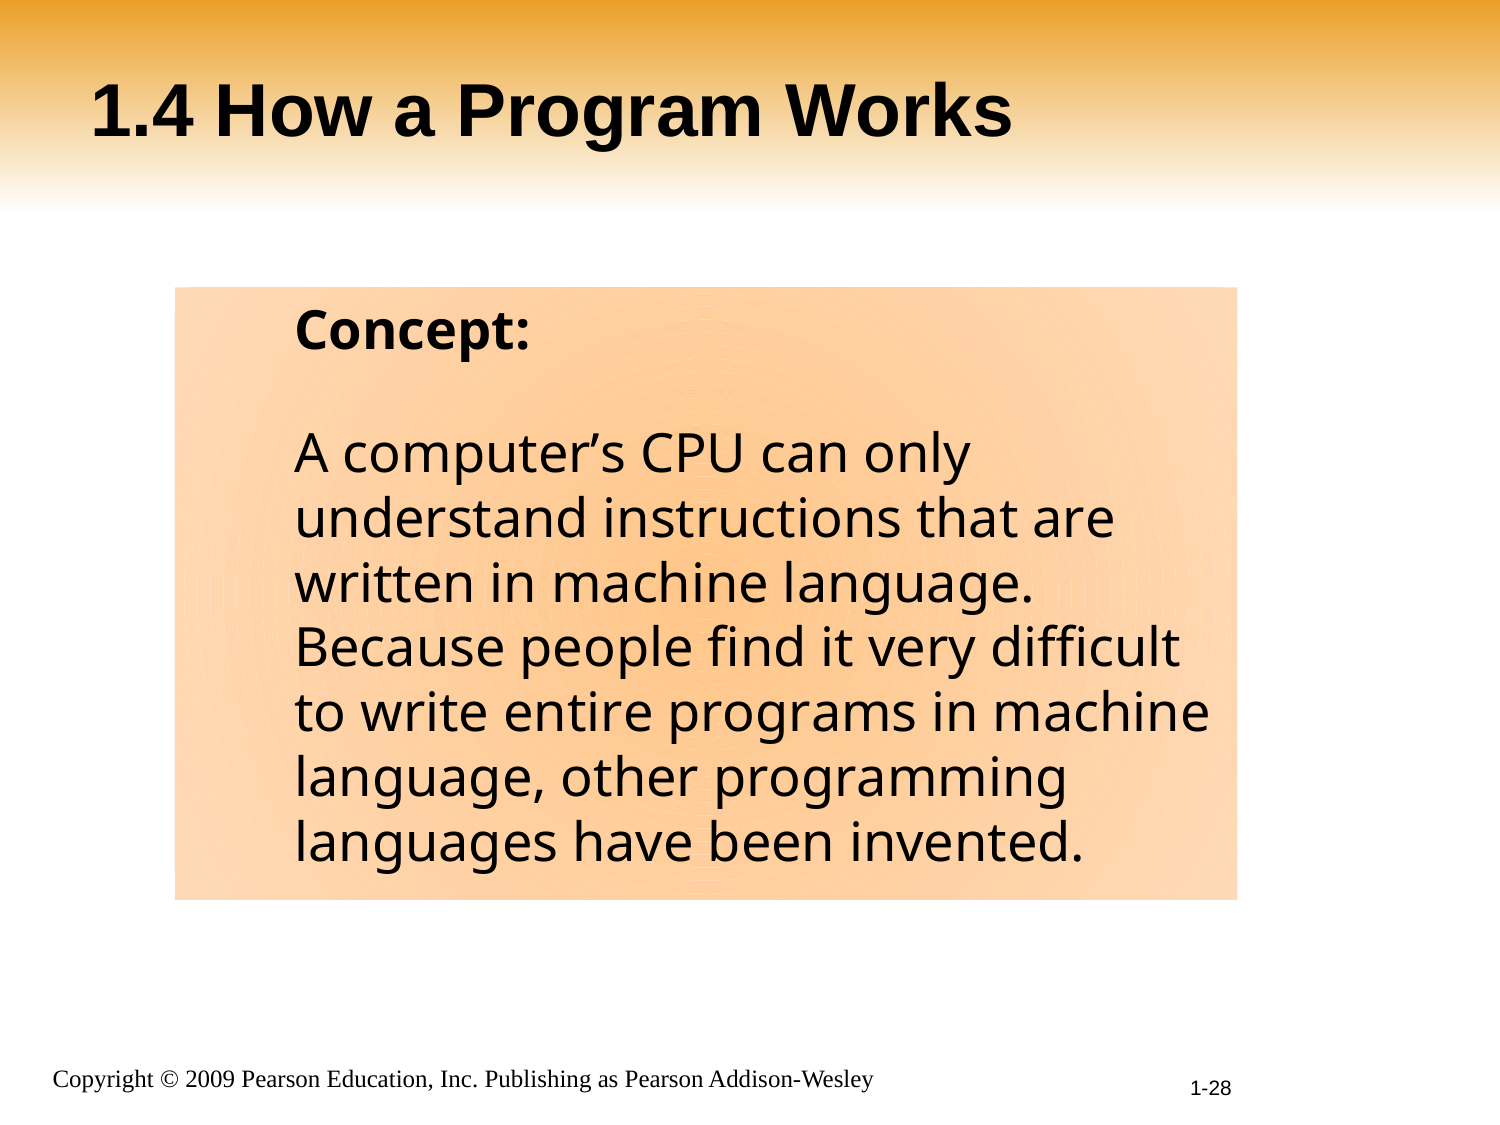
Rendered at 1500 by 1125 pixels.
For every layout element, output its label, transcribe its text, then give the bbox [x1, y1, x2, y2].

text_box 1- [1175, 1049, 1488, 1125]
title 1.4 How a Program Works [75, 12, 1438, 201]
list Concept: A computer’s CPU can only understand instructions that are written in machine language. Because people find it very difficult to write entire programs in machine language, other programming languages have been invented. [174, 287, 1238, 901]
